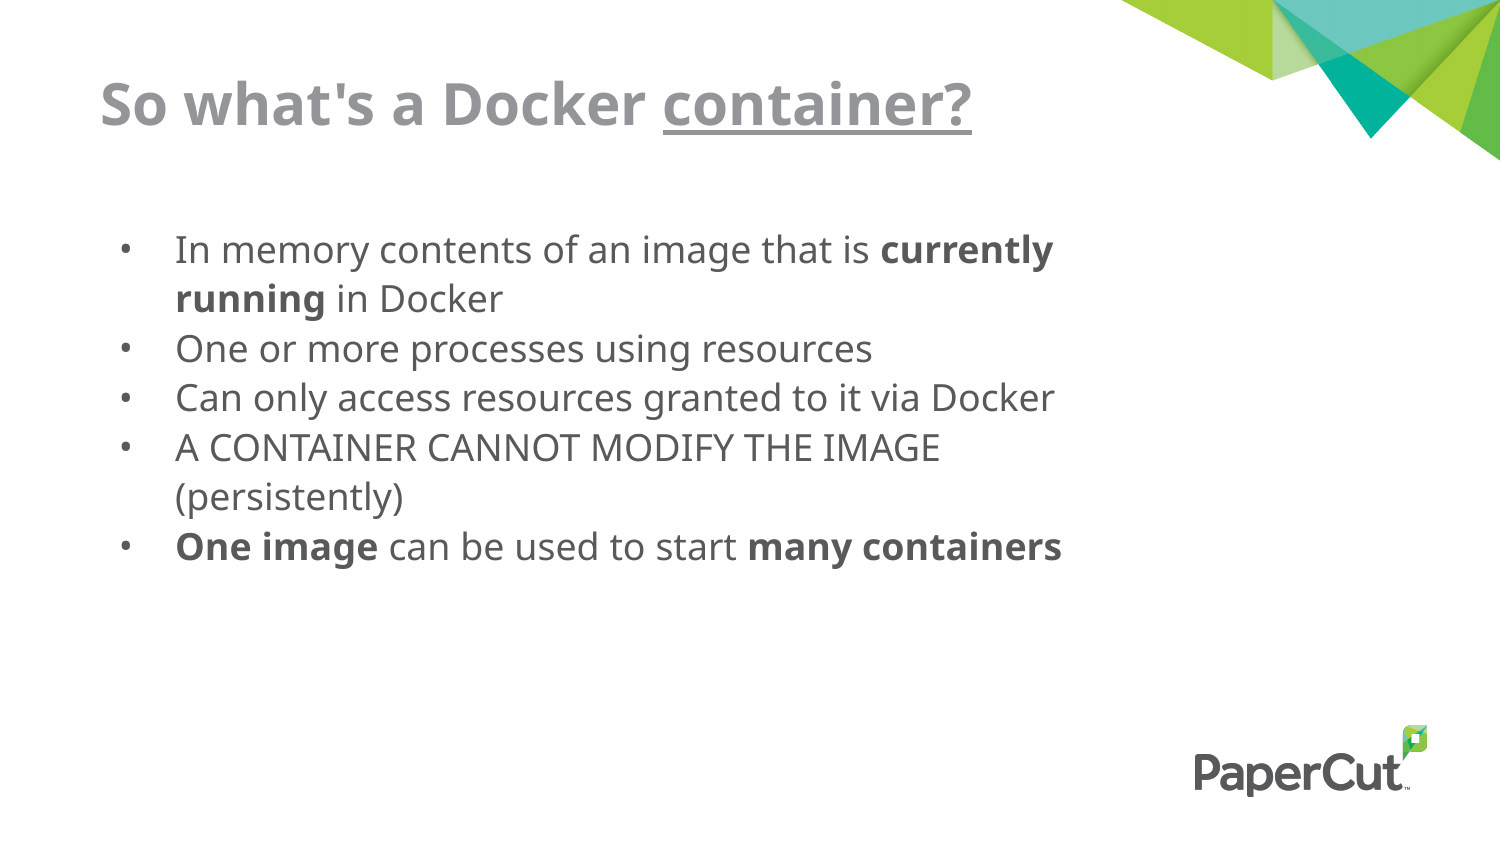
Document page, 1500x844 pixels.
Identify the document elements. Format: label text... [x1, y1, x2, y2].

picture [1119, 0, 1500, 162]
picture [1195, 725, 1427, 797]
title So what's a Docker container? [100, 67, 1214, 196]
list In memory contents of an image that is currently running in Docker One or more processes using resources Can only access resources granted to it via Docker A CONTAINER CANNOT MODIFY THE IMAGE (persistently) One image can be used to start many containers [100, 221, 1094, 706]
